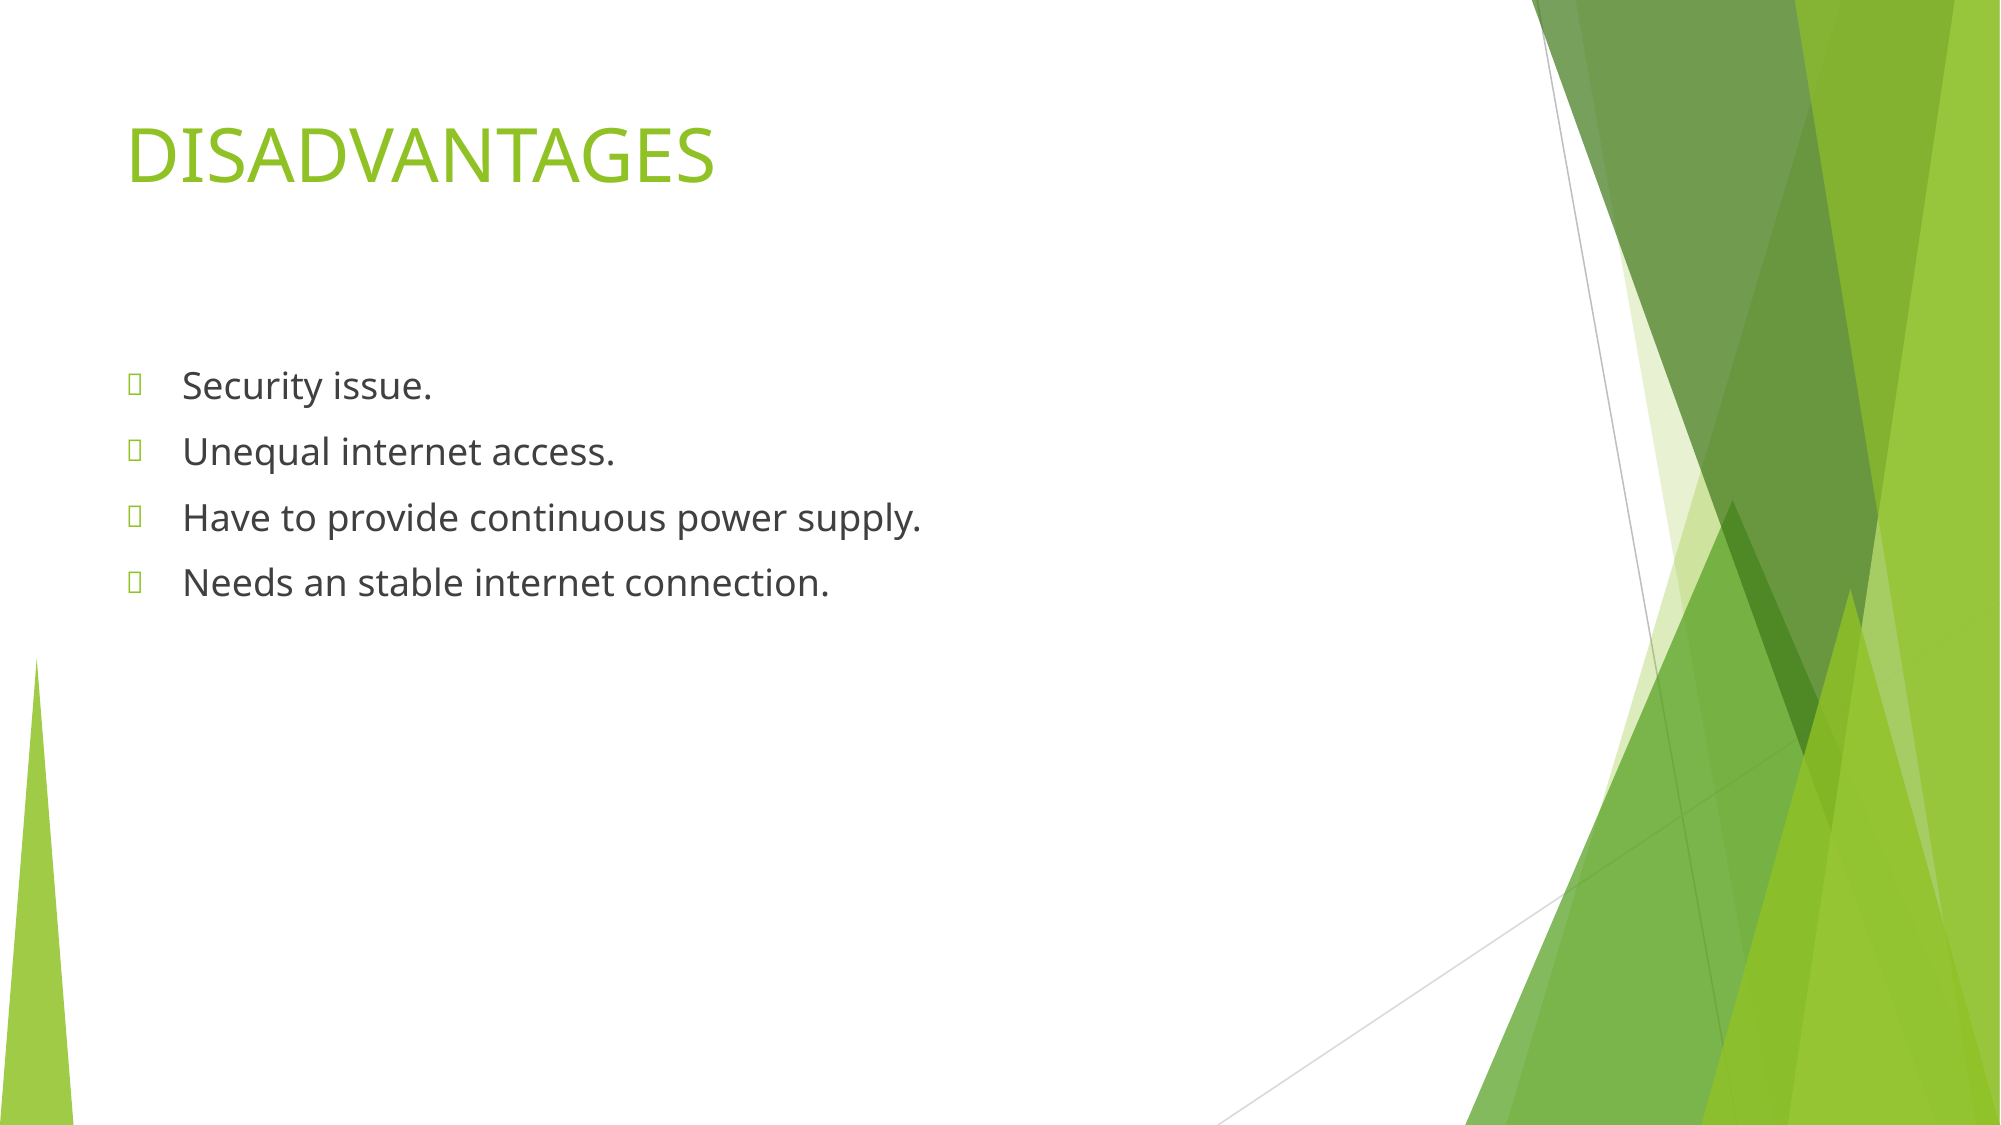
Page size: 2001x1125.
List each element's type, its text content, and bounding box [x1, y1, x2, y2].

title DISADVANTAGES [111, 99, 1522, 317]
list Security issue. Unequal internet access. Have to provide continuous power supply. Needs an stable internet connection. [111, 354, 1522, 992]
